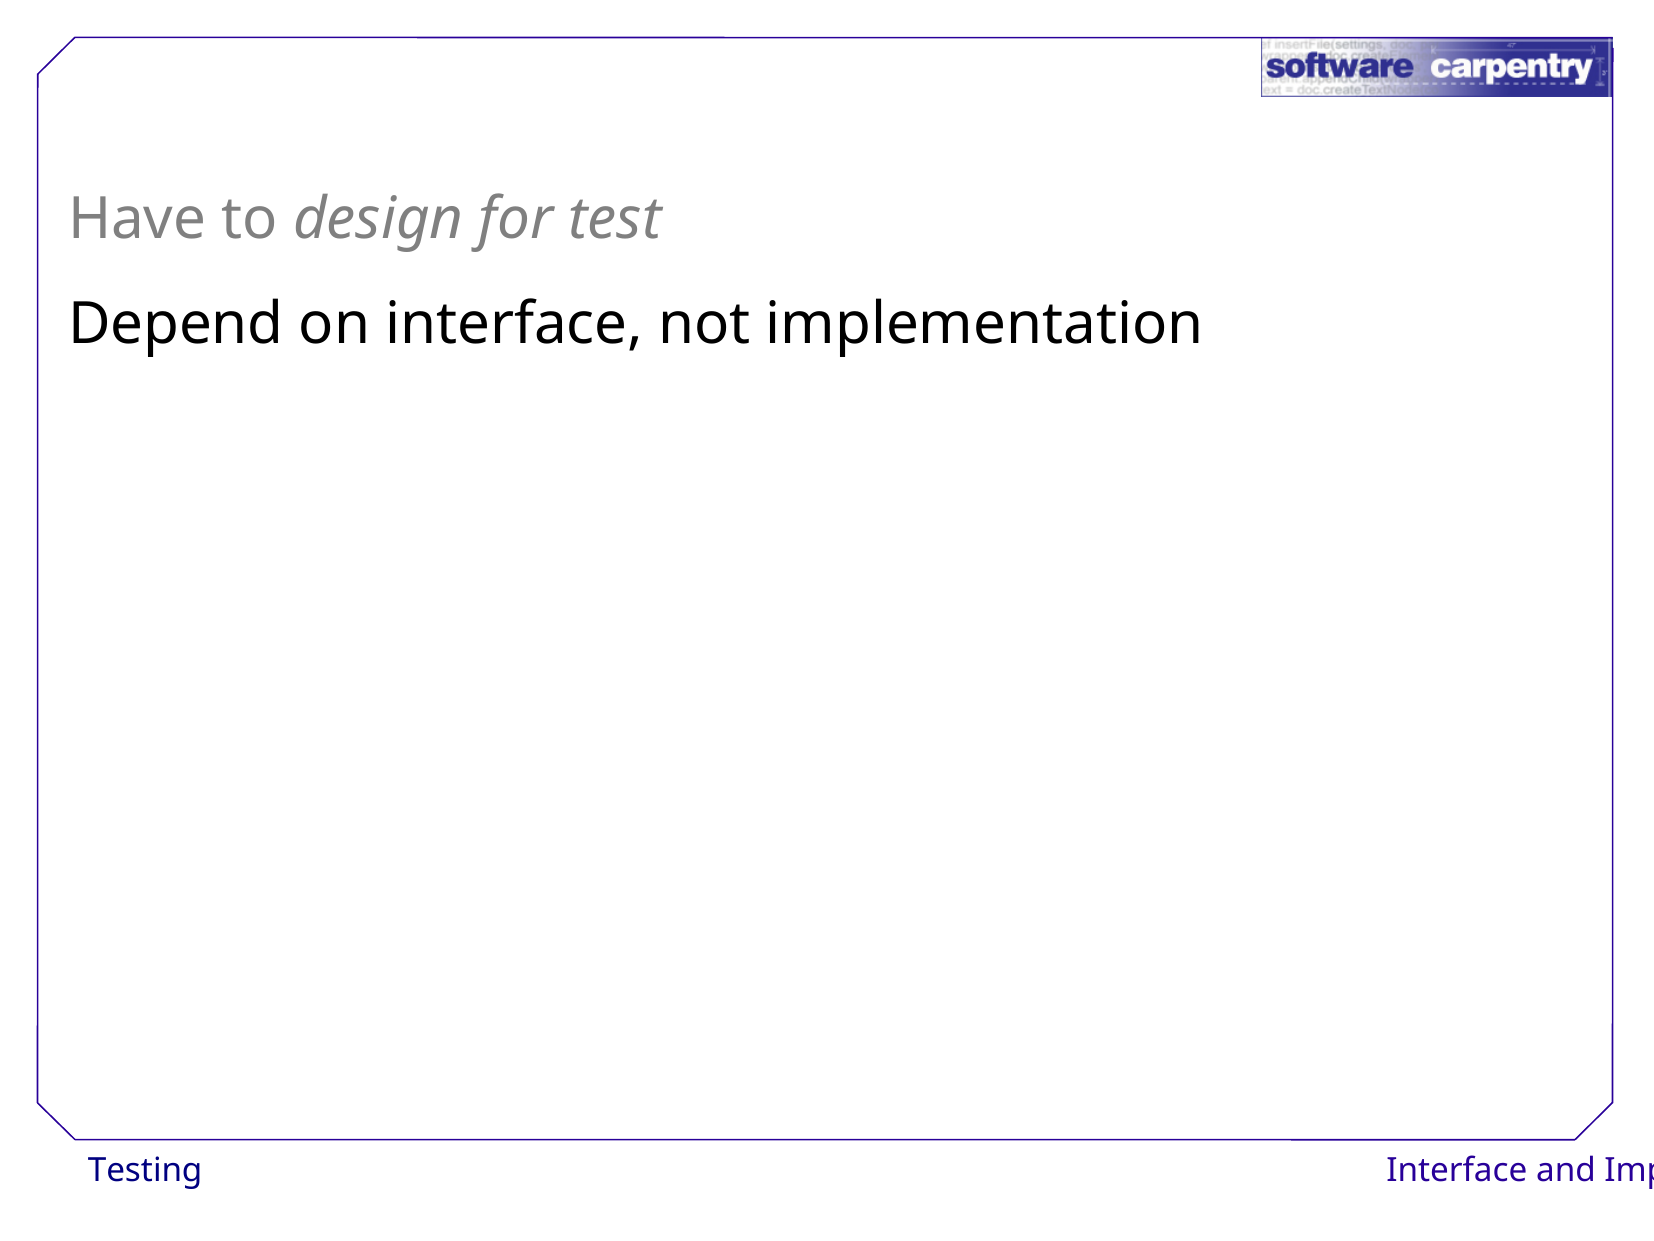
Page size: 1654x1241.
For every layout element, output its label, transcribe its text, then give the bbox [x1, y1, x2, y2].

text_box Have to design for test Depend on interface, not implementation [53, 137, 1369, 364]
picture [1261, 39, 1613, 97]
